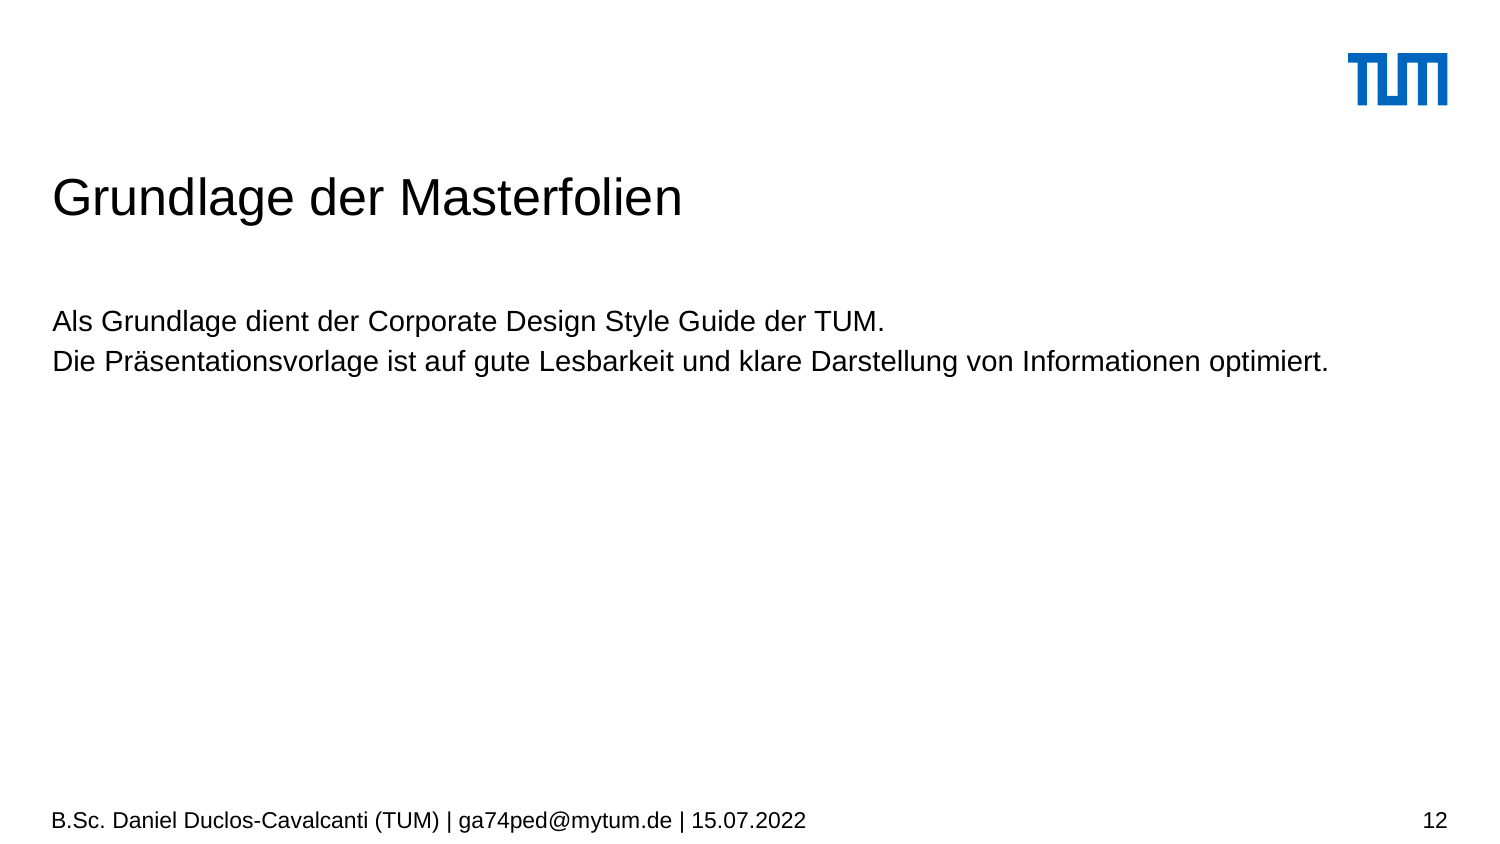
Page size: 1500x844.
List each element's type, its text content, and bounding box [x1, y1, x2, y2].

list Als Grundlage dient der Corporate Design Style Guide der TUM. Die Präsentationsvorlage ist auf gute Lesbarkeit und klare Darstellung von Informationen optimiert. [52, 262, 1449, 771]
title Grundlage der Masterfolien [52, 159, 1449, 227]
footer B.Sc. Daniel Duclos-Cavalcanti (TUM) | ga74ped@mytum.de | 15.07.2022 [51, 796, 1112, 842]
slide_number <number> [1112, 796, 1448, 842]
